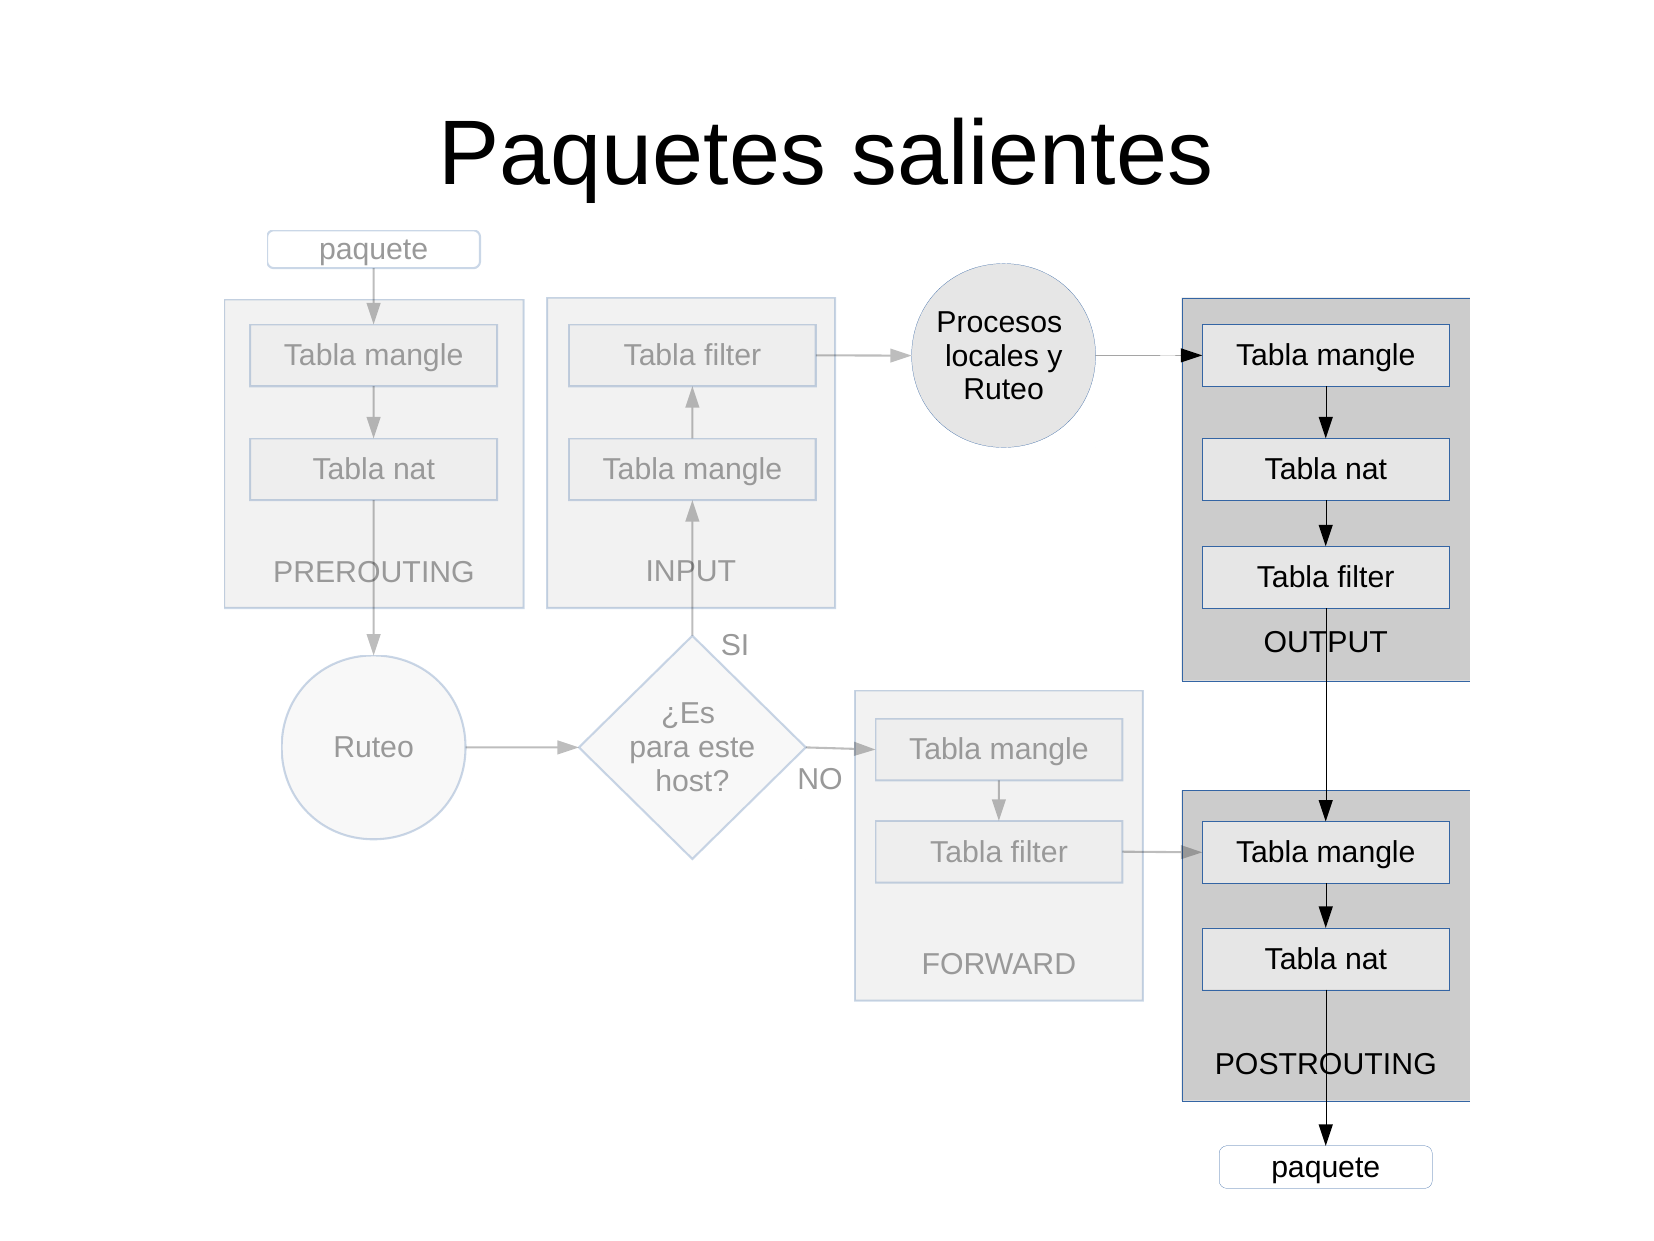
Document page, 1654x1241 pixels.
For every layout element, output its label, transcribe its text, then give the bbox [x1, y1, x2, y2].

picture [224, 230, 1470, 1189]
title Paquetes salientes [82, 49, 1571, 257]
